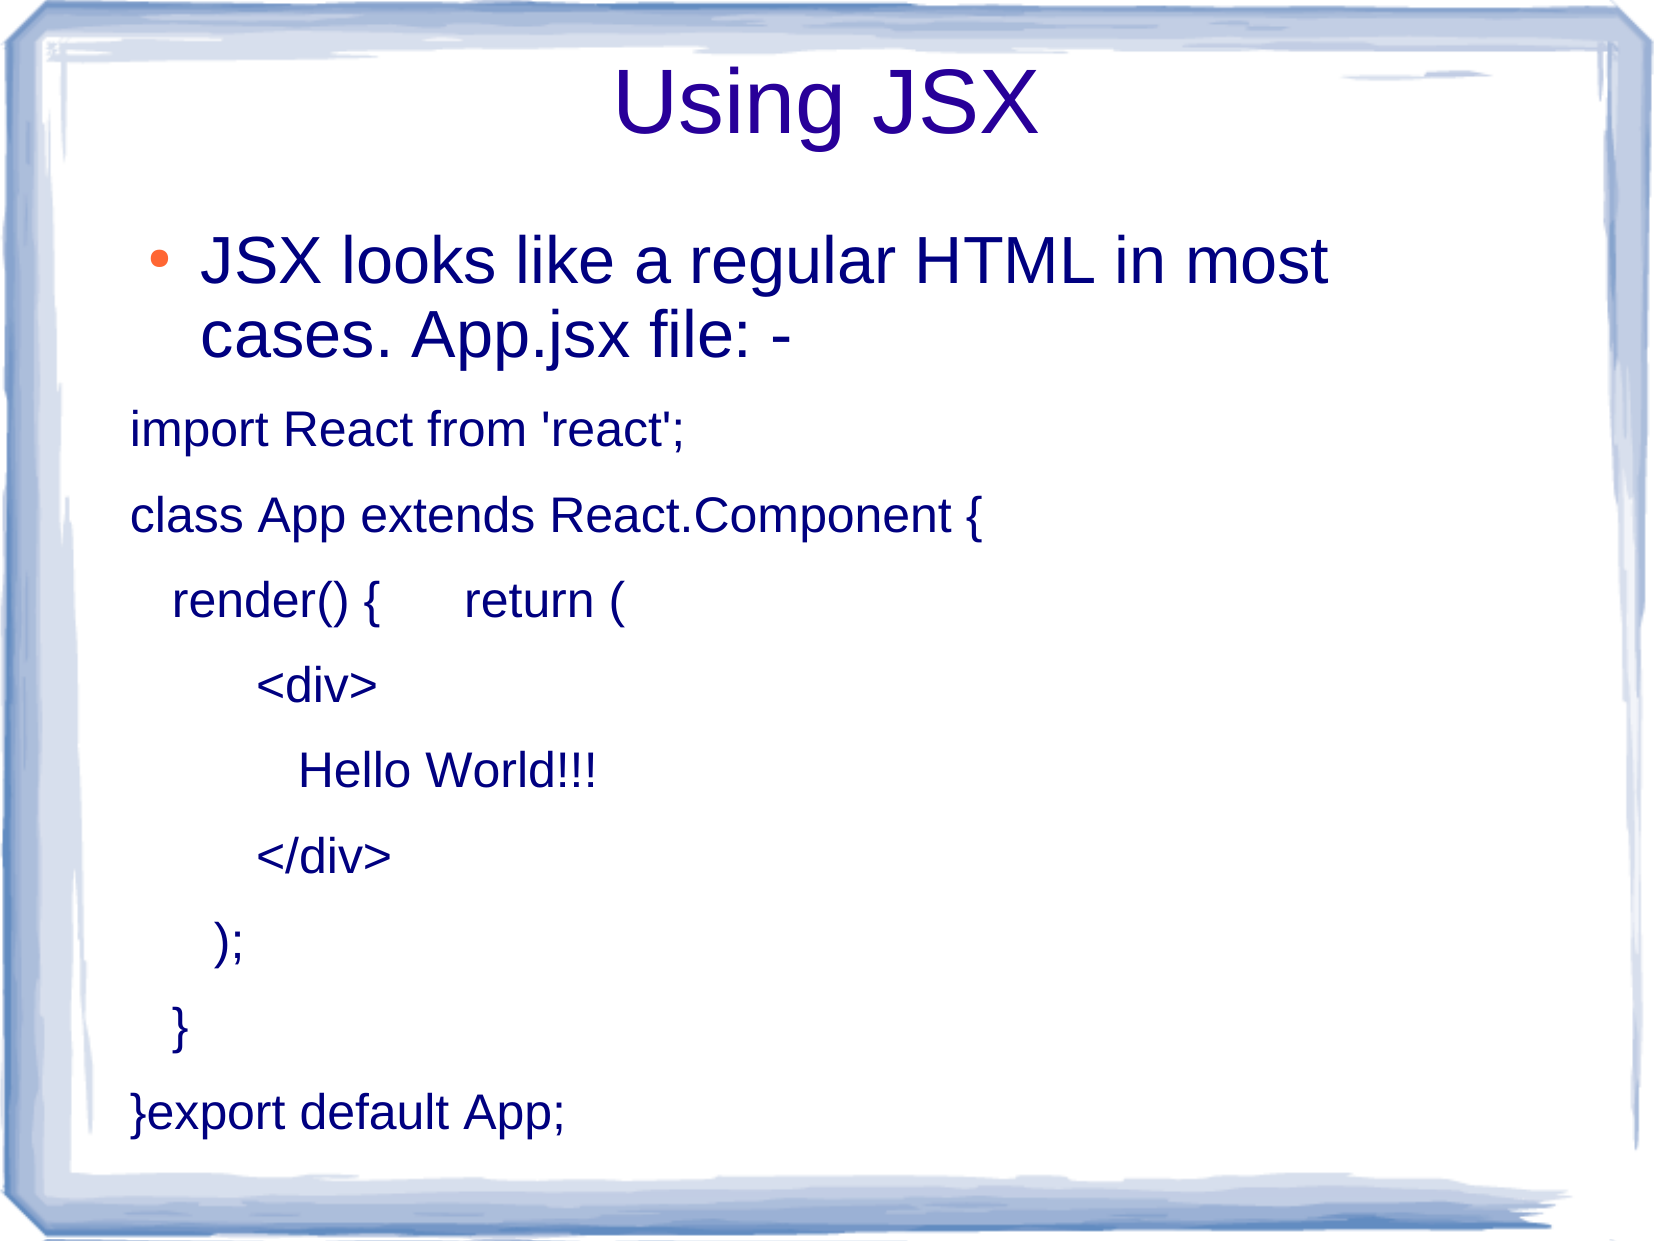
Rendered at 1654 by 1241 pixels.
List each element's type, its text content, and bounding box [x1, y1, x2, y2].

picture [0, 0, 1654, 1241]
title Using JSX [82, 49, 1571, 257]
list JSX looks like a regular HTML in most cases. App.jsx file: - import React from 'react'; class App extends React.Component { render() { return ( <div> Hello World!!! </div> ); } }export default App; [129, 222, 1521, 1140]
